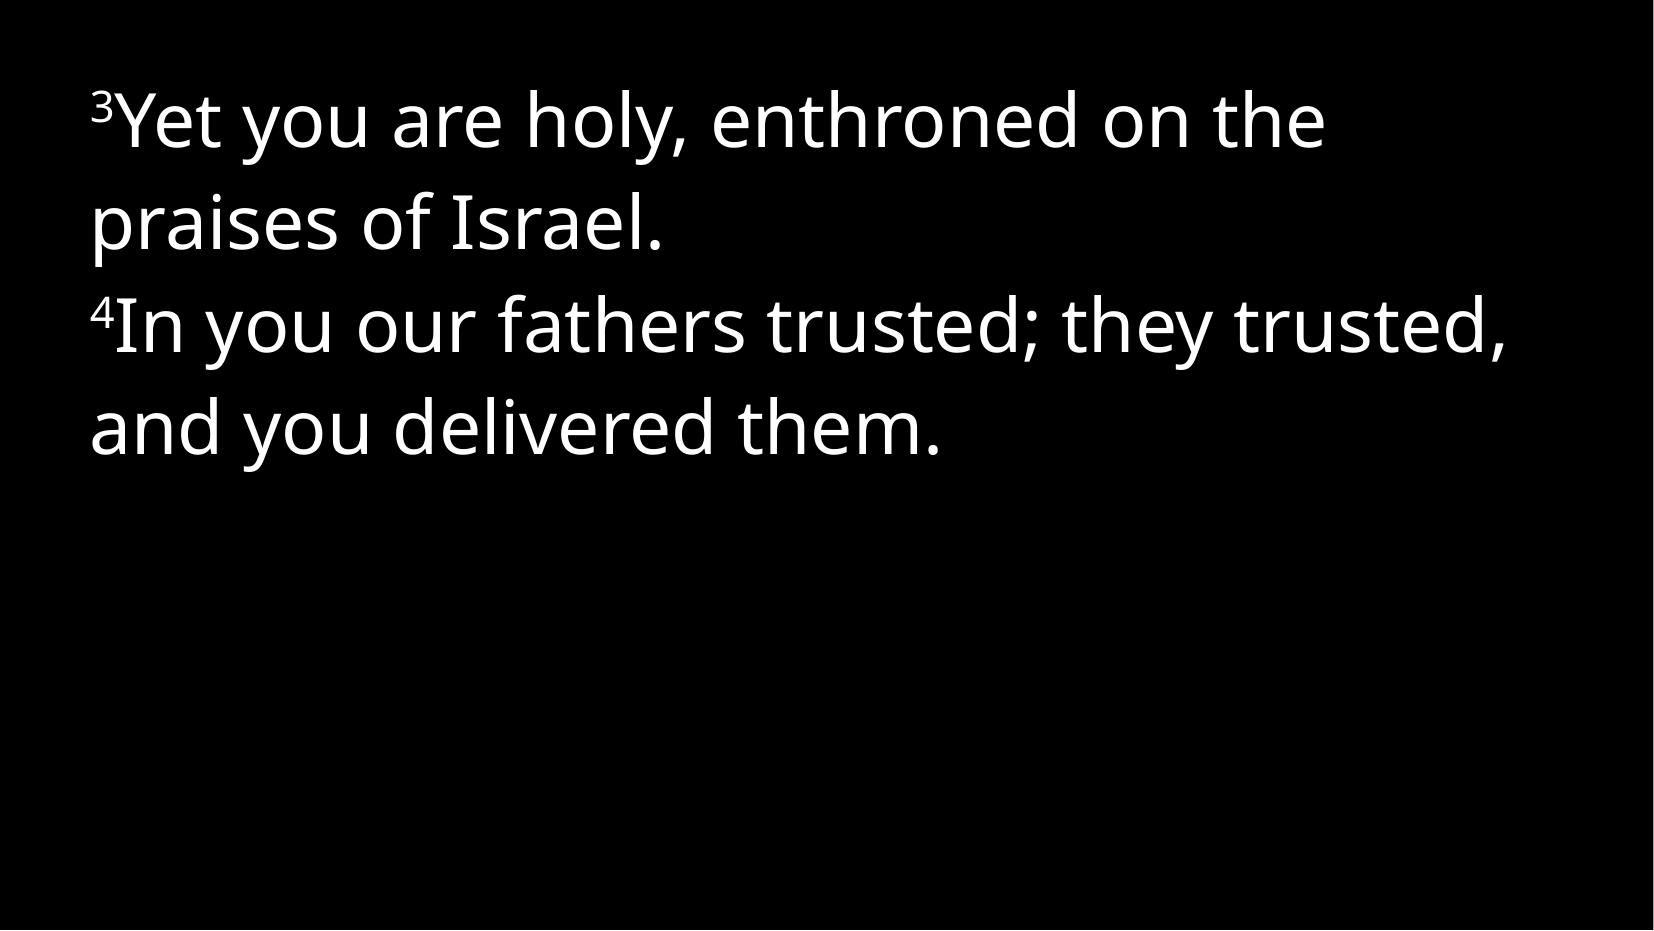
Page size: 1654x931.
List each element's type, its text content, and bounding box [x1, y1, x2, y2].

text_box 3Yet you are holy, enthroned on the praises of Israel. 4In you our fathers trusted; they trusted, and you delivered them. [75, 60, 1576, 526]
